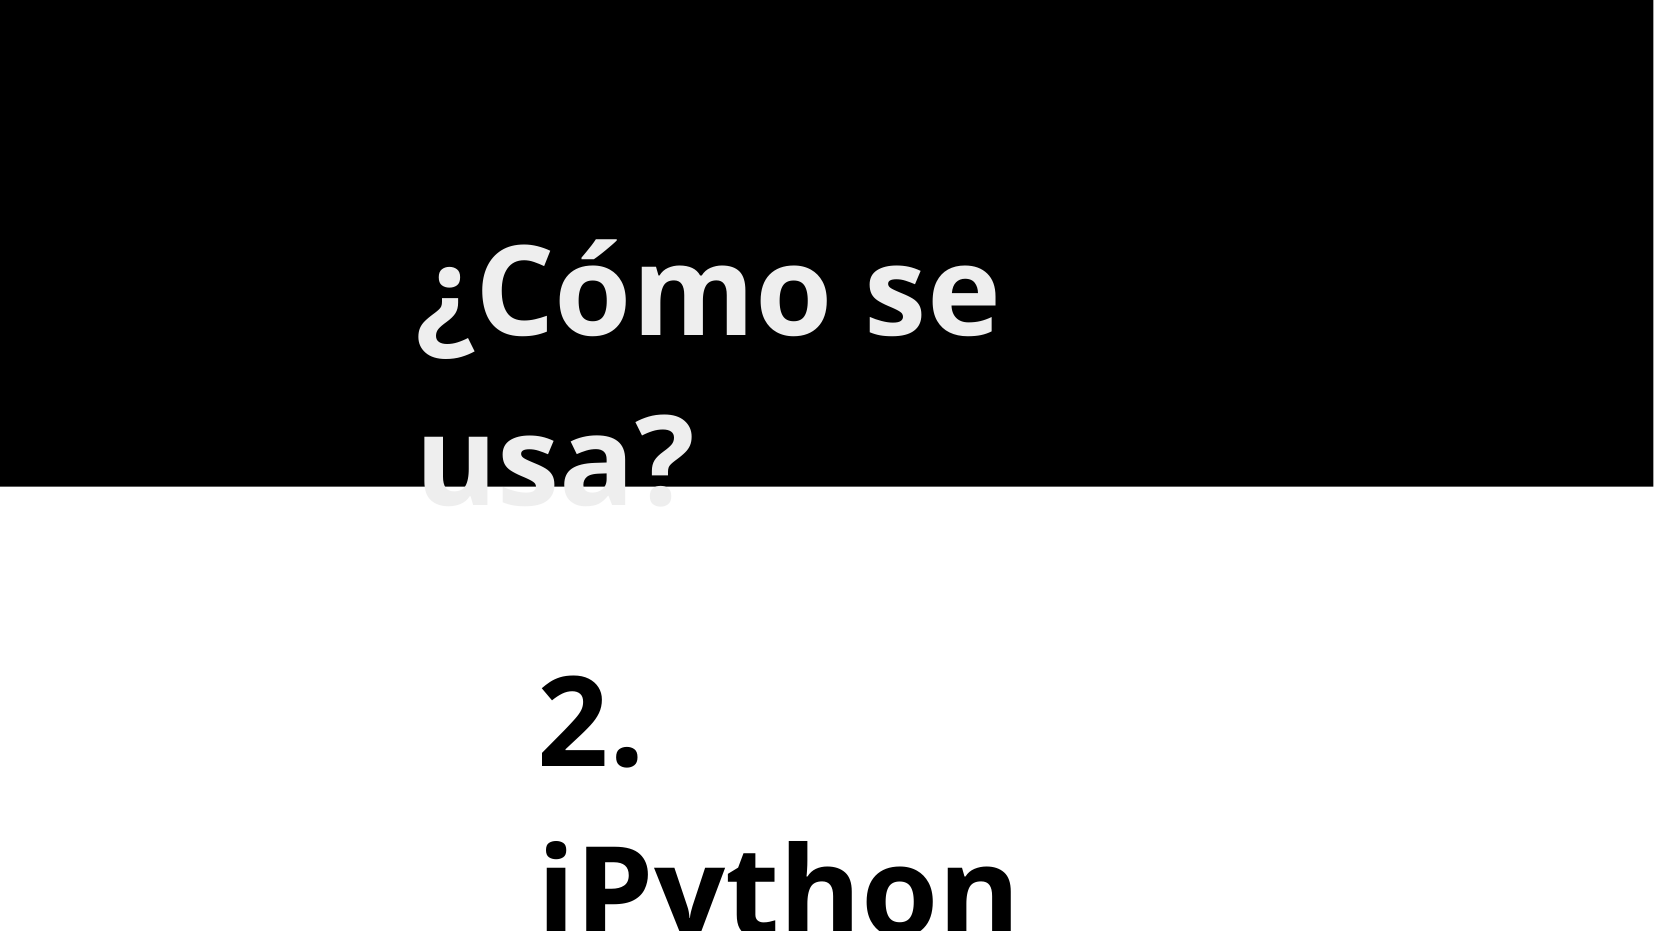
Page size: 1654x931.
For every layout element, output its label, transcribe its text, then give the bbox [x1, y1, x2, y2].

text_box ¿Cómo se usa? [400, 194, 1254, 335]
text_box [583, 473, 607, 487]
text_box [0, 0, 1654, 487]
text_box 2. iPython [522, 625, 1131, 769]
